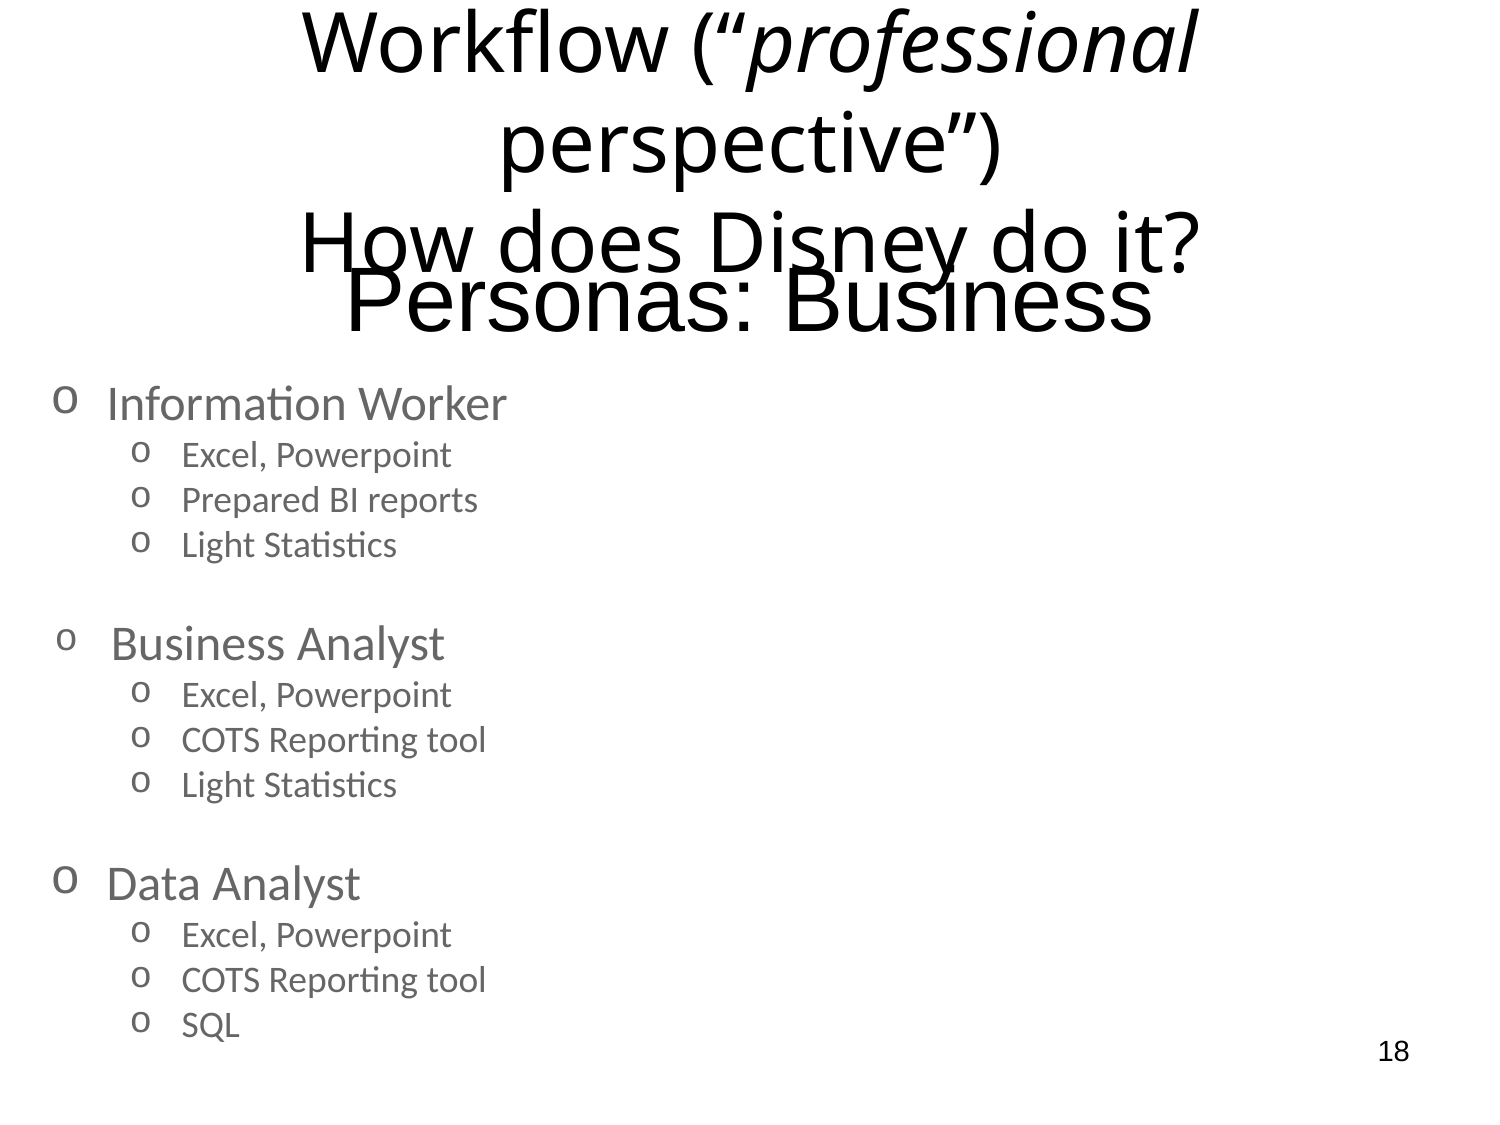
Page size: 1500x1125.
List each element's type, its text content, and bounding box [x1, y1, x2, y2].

slide_number <number> [1074, 1024, 1425, 1103]
text_box Personas: Business [74, 225, 1425, 366]
text_box Information Worker Excel, Powerpoint Prepared BI reports Light Statistics Business Analyst Excel, Powerpoint COTS Reporting tool Light Statistics Data Analyst Excel, Powerpoint COTS Reporting tool SQL [16, 295, 748, 957]
title Workflow (“professional perspective”) How does Disney do it? [75, 45, 1425, 225]
